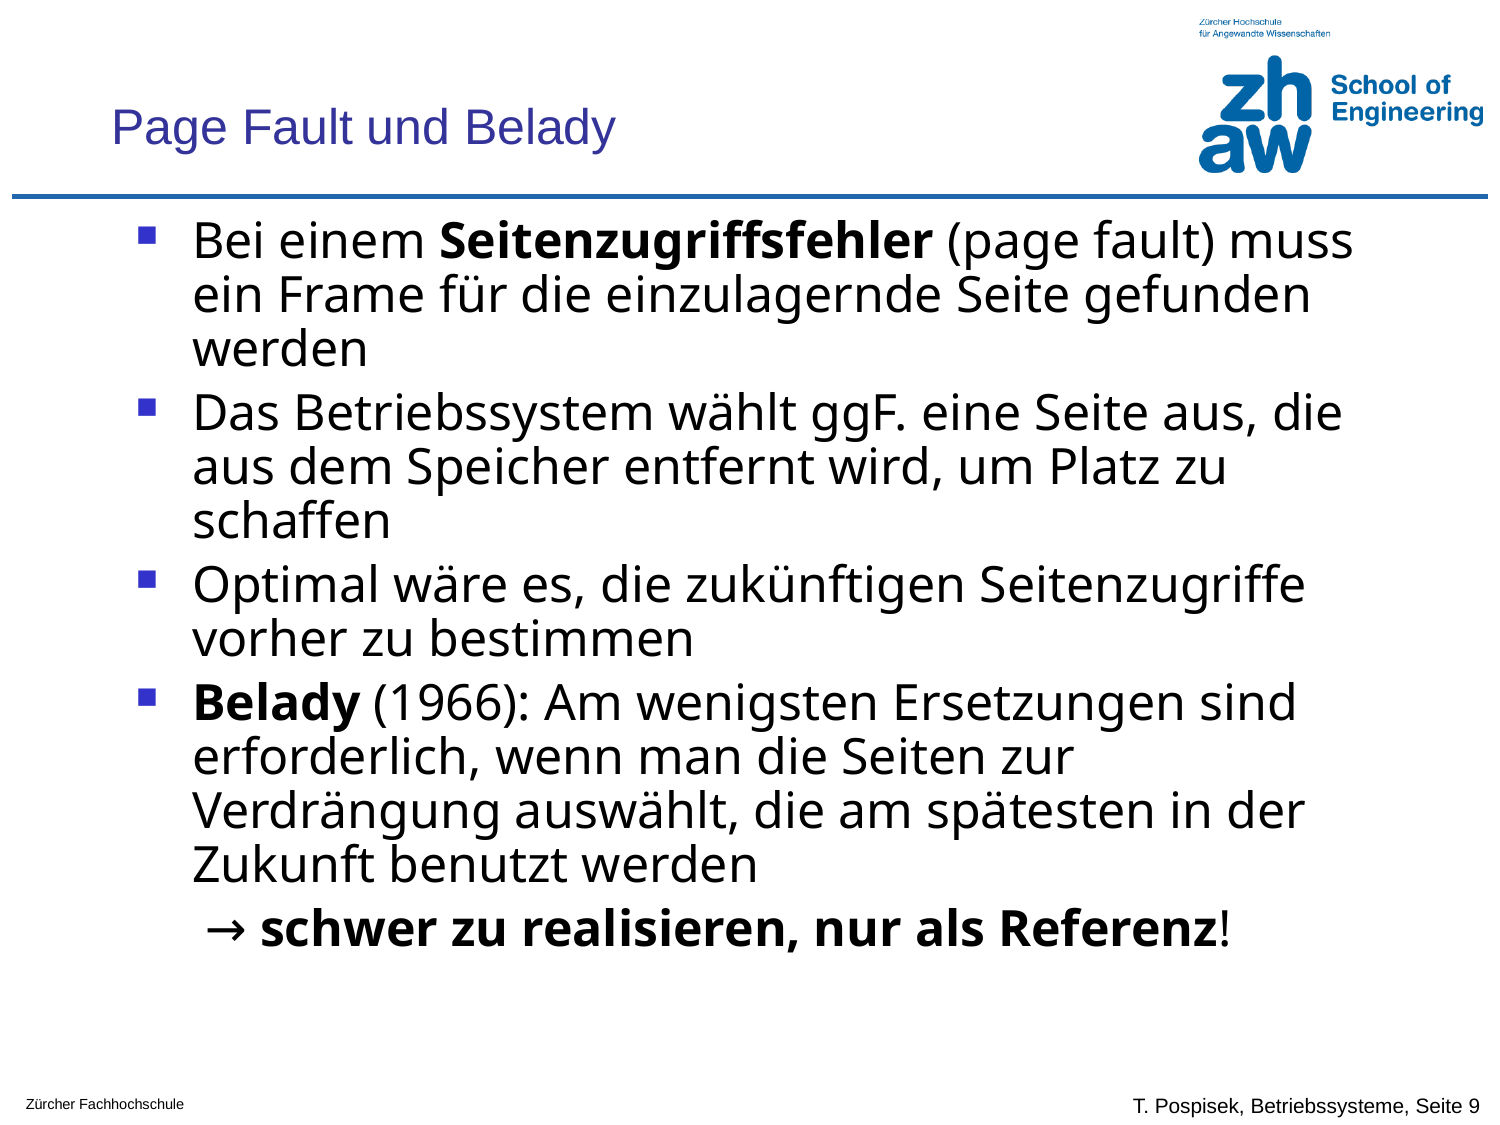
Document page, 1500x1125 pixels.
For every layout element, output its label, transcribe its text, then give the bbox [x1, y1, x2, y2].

picture [1199, 19, 1483, 173]
title Page Fault und Belady [96, 50, 1375, 163]
list Bei einem Seitenzugriffsfehler (page fault) muss ein Frame für die einzulagernde Seite gefunden werden Das Betriebssystem wählt ggF. eine Seite aus, die aus dem Speicher entfernt wird, um Platz zu schaffen Optimal wäre es, die zukünftigen Seitenzugriffe vorher zu bestimmen Belady (1966): Am wenigsten Ersetzungen sind erforderlich, wenn man die Seiten zur Verdrängung auswählt, die am spätesten in der Zukunft benutzt werden → schwer zu realisieren, nur als Referenz! [120, 208, 1375, 996]
